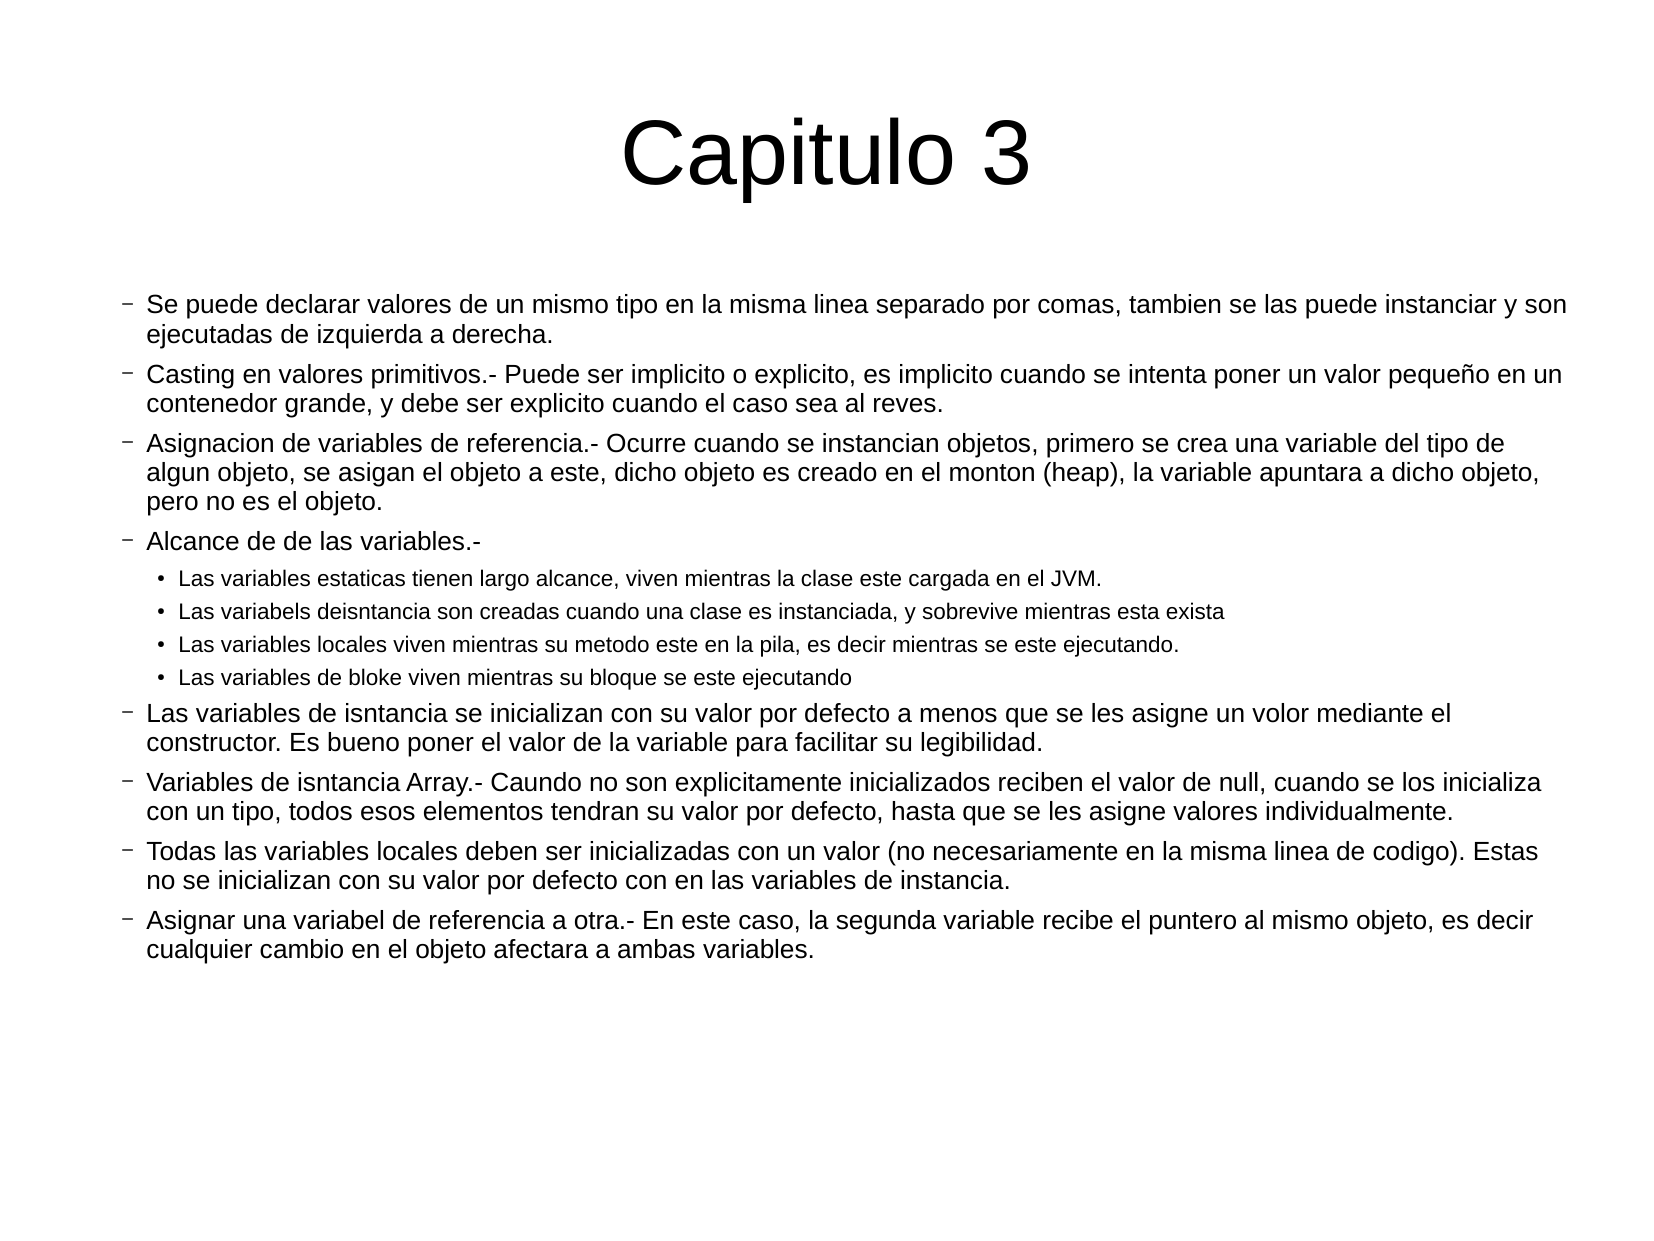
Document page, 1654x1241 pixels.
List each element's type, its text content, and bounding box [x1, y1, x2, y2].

title Capitulo 3 [82, 49, 1571, 257]
list Se puede declarar valores de un mismo tipo en la misma linea separado por comas, tambien se las puede instanciar y son ejecutadas de izquierda a derecha. Casting en valores primitivos.- Puede ser implicito o explicito, es implicito cuando se intenta poner un valor pequeño en un contenedor grande, y debe ser explicito cuando el caso sea al reves. Asignacion de variables de referencia.- Ocurre cuando se instancian objetos, primero se crea una variable del tipo de algun objeto, se asigan el objeto a este, dicho objeto es creado en el monton (heap), la variable apuntara a dicho objeto, pero no es el objeto. Alcance de de las variables.- Las variables estaticas tienen largo alcance, viven mientras la clase este cargada en el JVM. Las variabels deisntancia son creadas cuando una clase es instanciada, y sobrevive mientras esta exista Las variables locales viven mientras su metodo este en la pila, es decir mientras se este ejecutando. Las variables de bloke viven mientras su bloque se este ejecutando Las variables de isntancia se inicializan con su valor por defecto a menos que se les asigne un volor mediante el constructor. Es bueno poner el valor de la variable para facilitar su legibilidad. Variables de isntancia Array.- Caundo no son explicitamente inicializados reciben el valor de null, cuando se los inicializa con un tipo, todos esos elementos tendran su valor por defecto, hasta que se les asigne valores individualmente. Todas las variables locales deben ser inicializadas con un valor (no necesariamente en la misma linea de codigo). Estas no se inicializan con su valor por defecto con en las variables de instancia. Asignar una variabel de referencia a otra.- En este caso, la segunda variable recibe el puntero al mismo objeto, es decir cualquier cambio en el objeto afectara a ambas variables. [82, 290, 1571, 1010]
